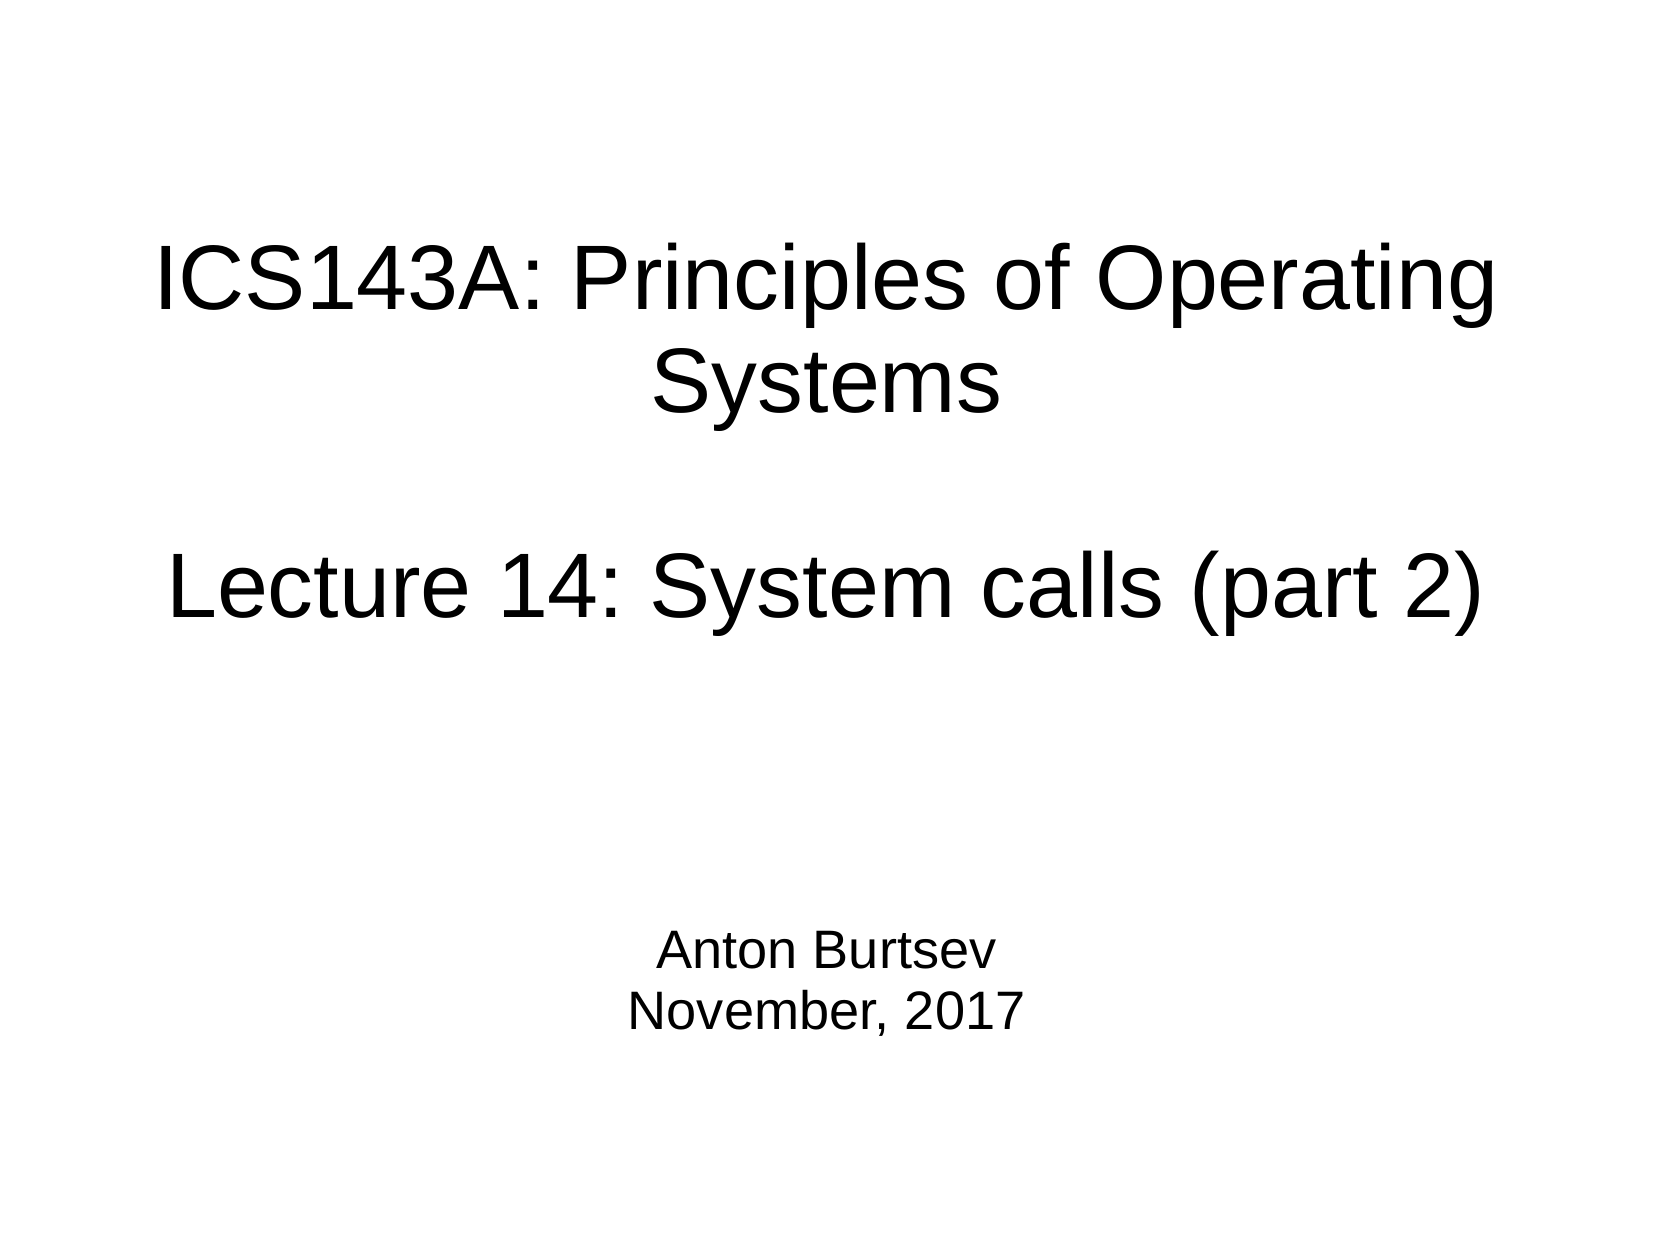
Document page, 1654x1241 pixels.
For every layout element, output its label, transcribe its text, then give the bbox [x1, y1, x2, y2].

subtitle Anton Burtsev November, 2017 [82, 637, 1571, 1109]
title ICS143A: Principles of Operating Systems Lecture 14: System calls (part 2) [82, 113, 1571, 637]
